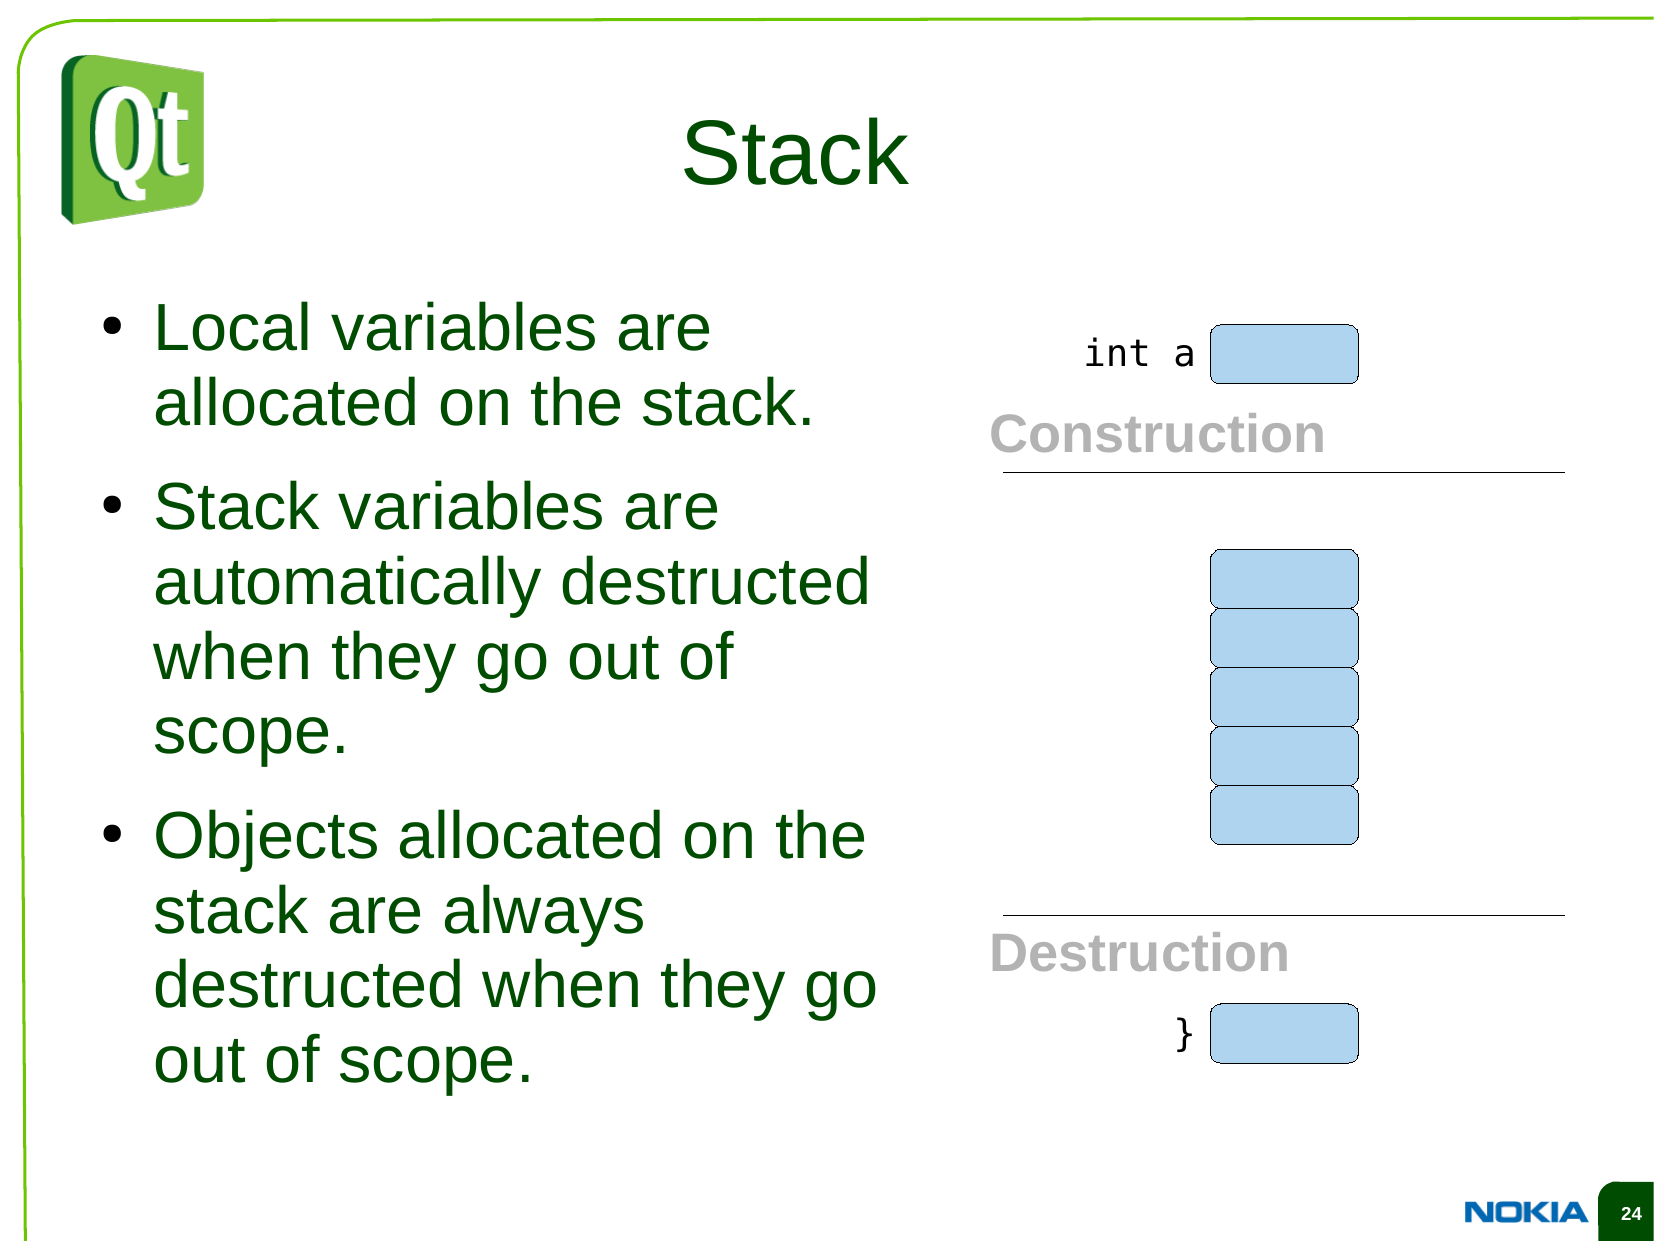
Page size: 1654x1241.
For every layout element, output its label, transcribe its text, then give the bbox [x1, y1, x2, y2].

text_box [1211, 324, 1359, 384]
text_box Construction [974, 395, 1343, 471]
text_box Destruction [974, 915, 1306, 991]
list Local variables are allocated on the stack. Stack variables are automatically destructed when they go out of scope. Objects allocated on the stack are always destructed when they go out of scope. [82, 290, 916, 1097]
title Stack [257, 49, 1333, 257]
text_box } [1158, 1004, 1211, 1063]
picture [61, 55, 204, 225]
text_box int a [1068, 324, 1211, 384]
picture [1465, 1201, 1589, 1223]
text_box [1211, 1003, 1359, 1064]
text_box [1210, 549, 1359, 845]
